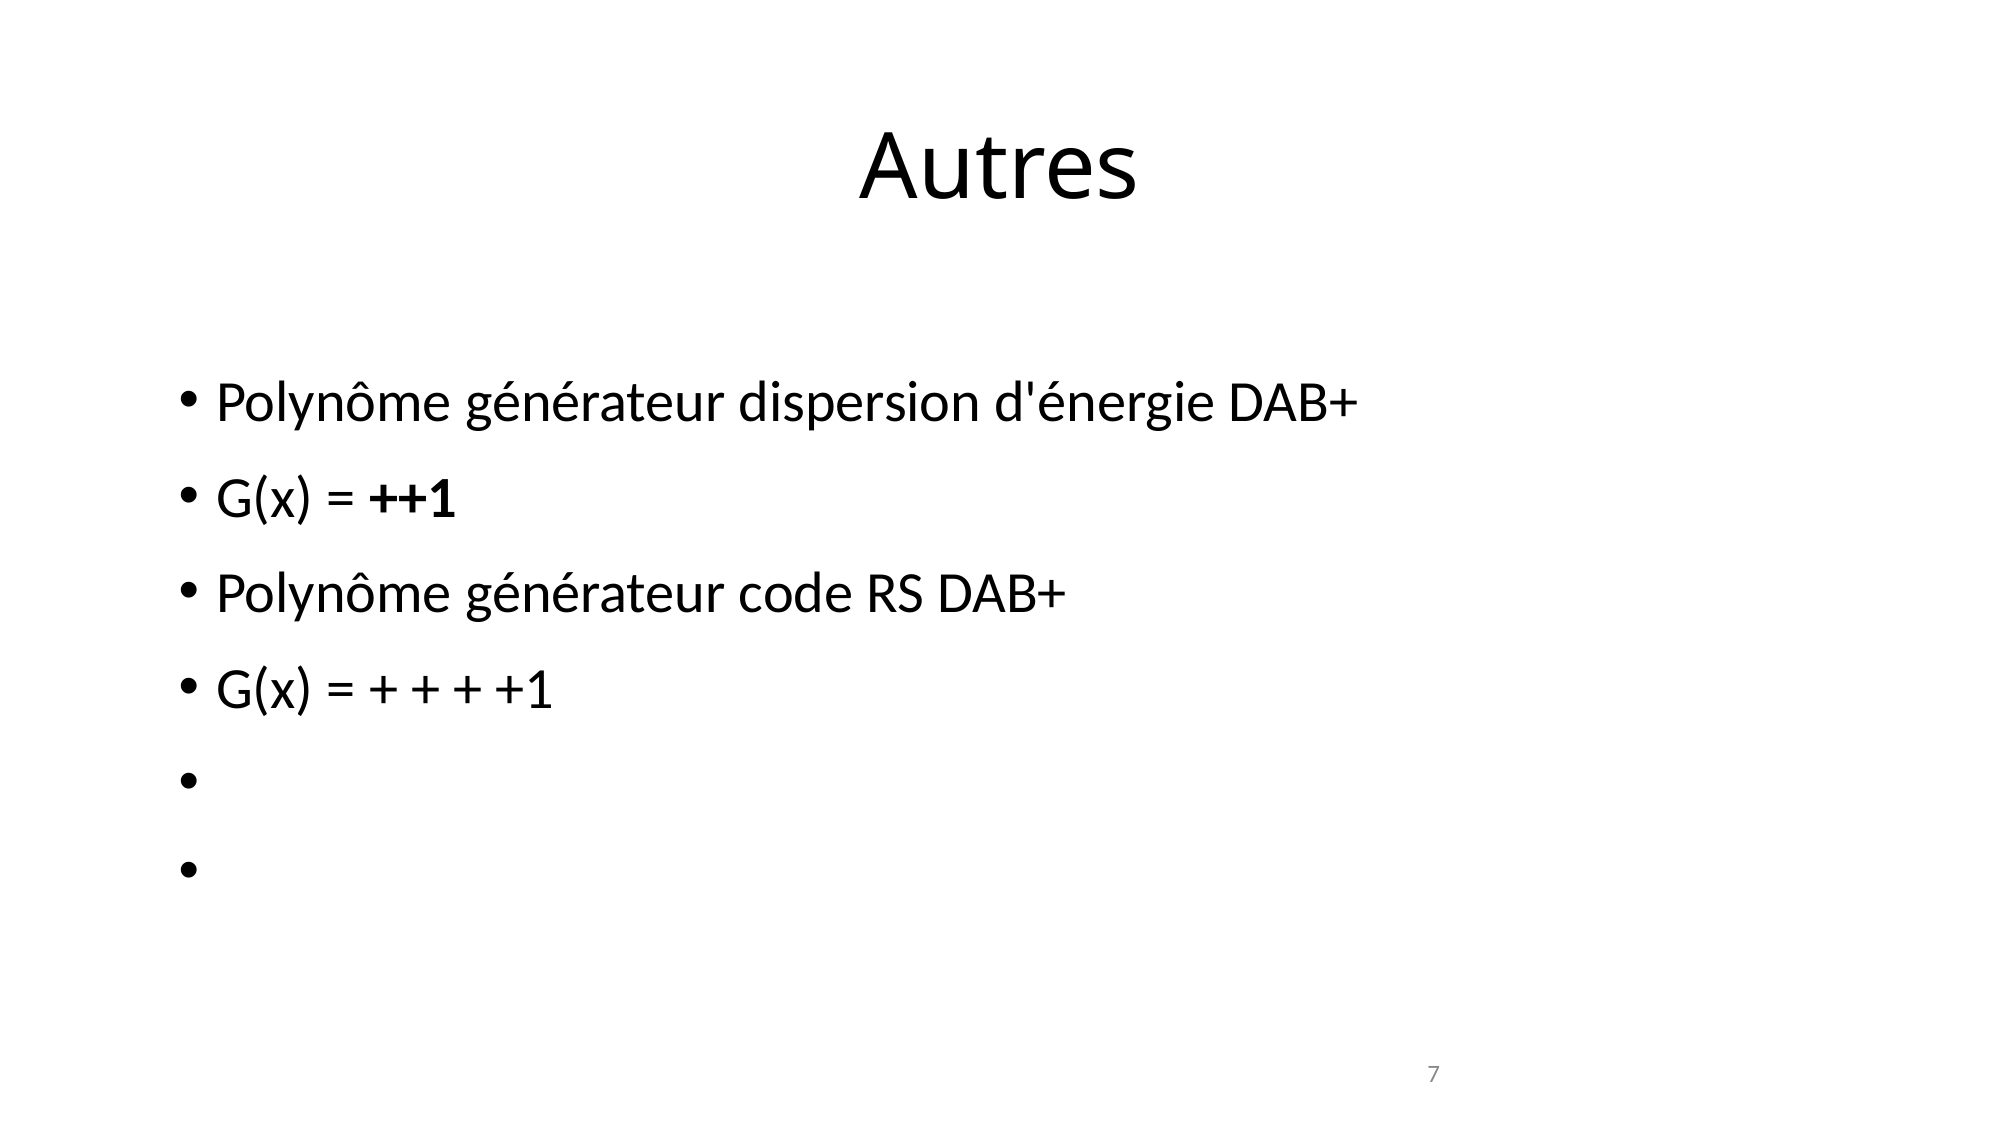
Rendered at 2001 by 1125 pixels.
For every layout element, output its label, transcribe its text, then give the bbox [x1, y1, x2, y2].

list Polynôme générateur dispersion d'énergie DAB+ G(x) = ++1 Polynôme générateur code RS DAB+ G(x) = + + + +1 [163, 351, 1889, 1066]
text_box [1412, 1042, 1863, 1103]
title Autres [137, 59, 1863, 278]
